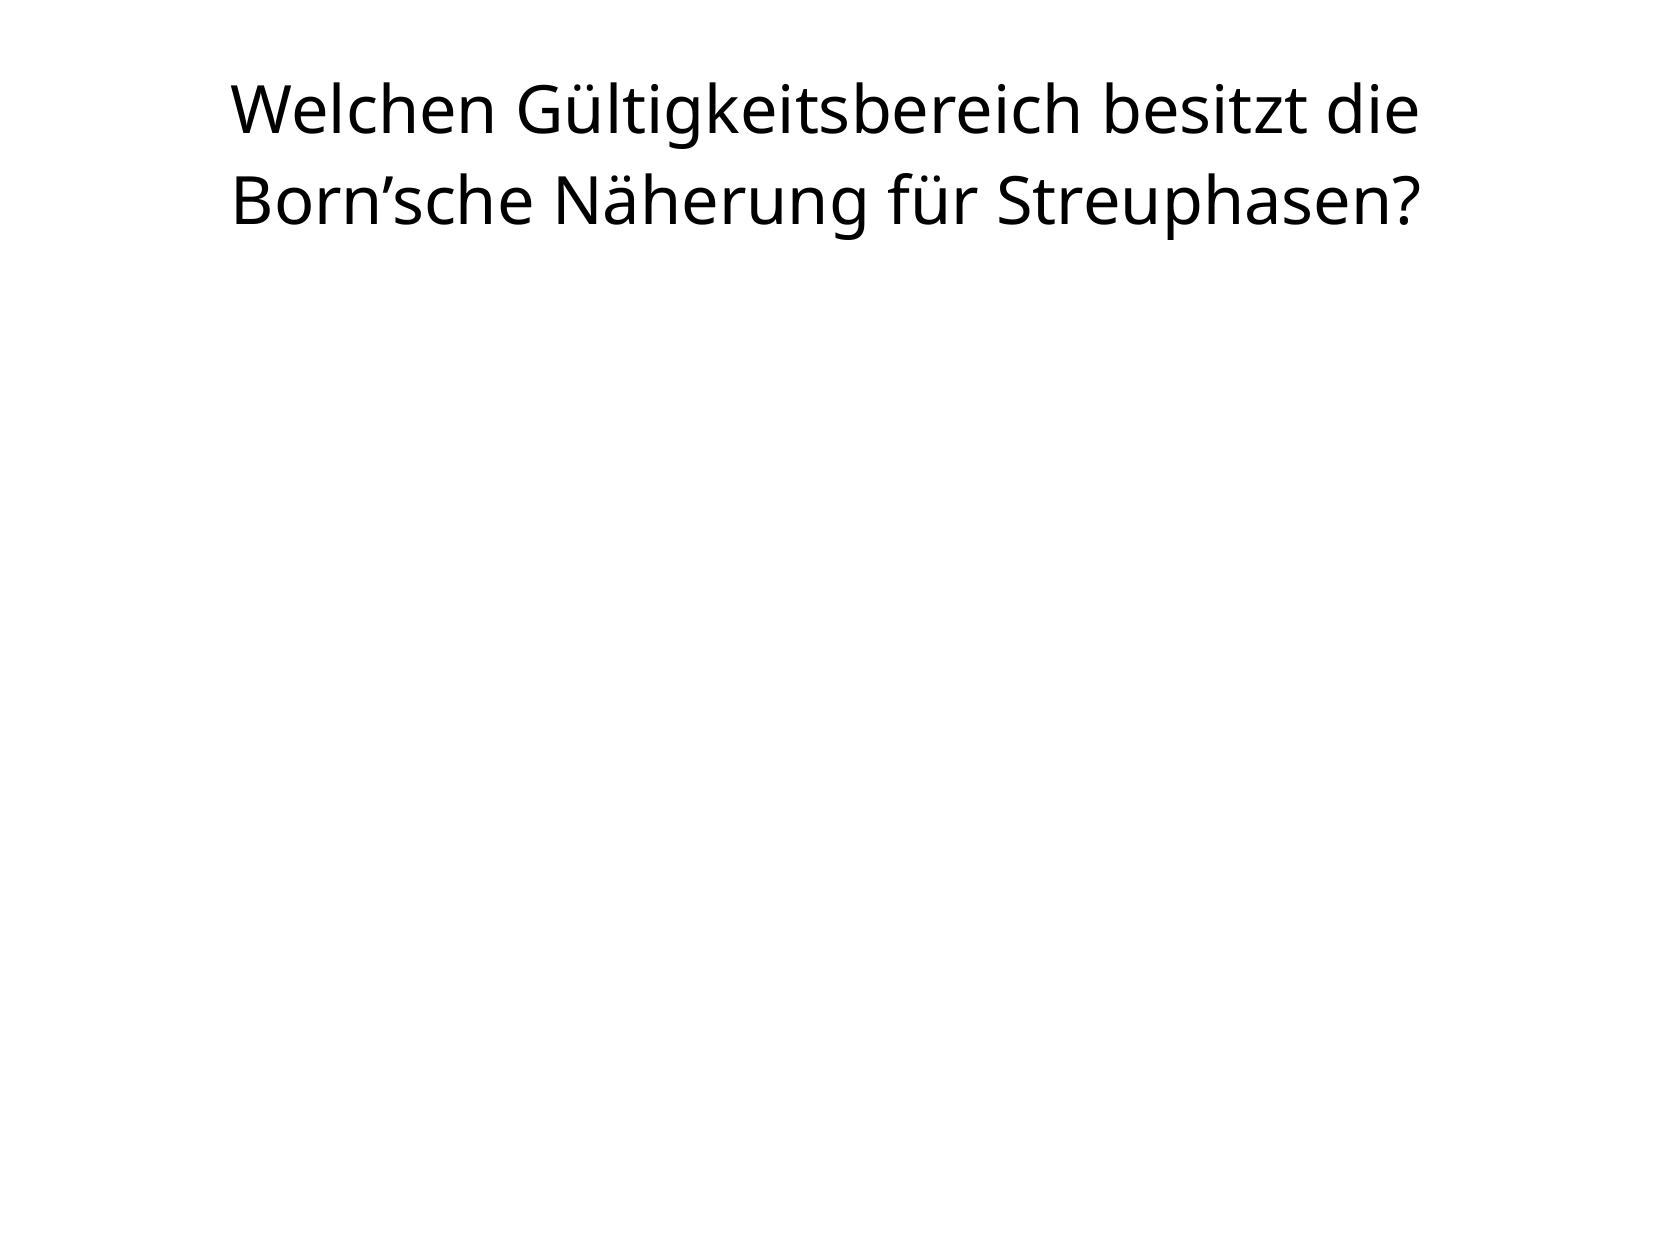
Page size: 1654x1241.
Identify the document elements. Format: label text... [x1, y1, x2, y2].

title Welchen Gültigkeitsbereich besitzt die Born’sche Näherung für Streuphasen? [82, 49, 1571, 257]
